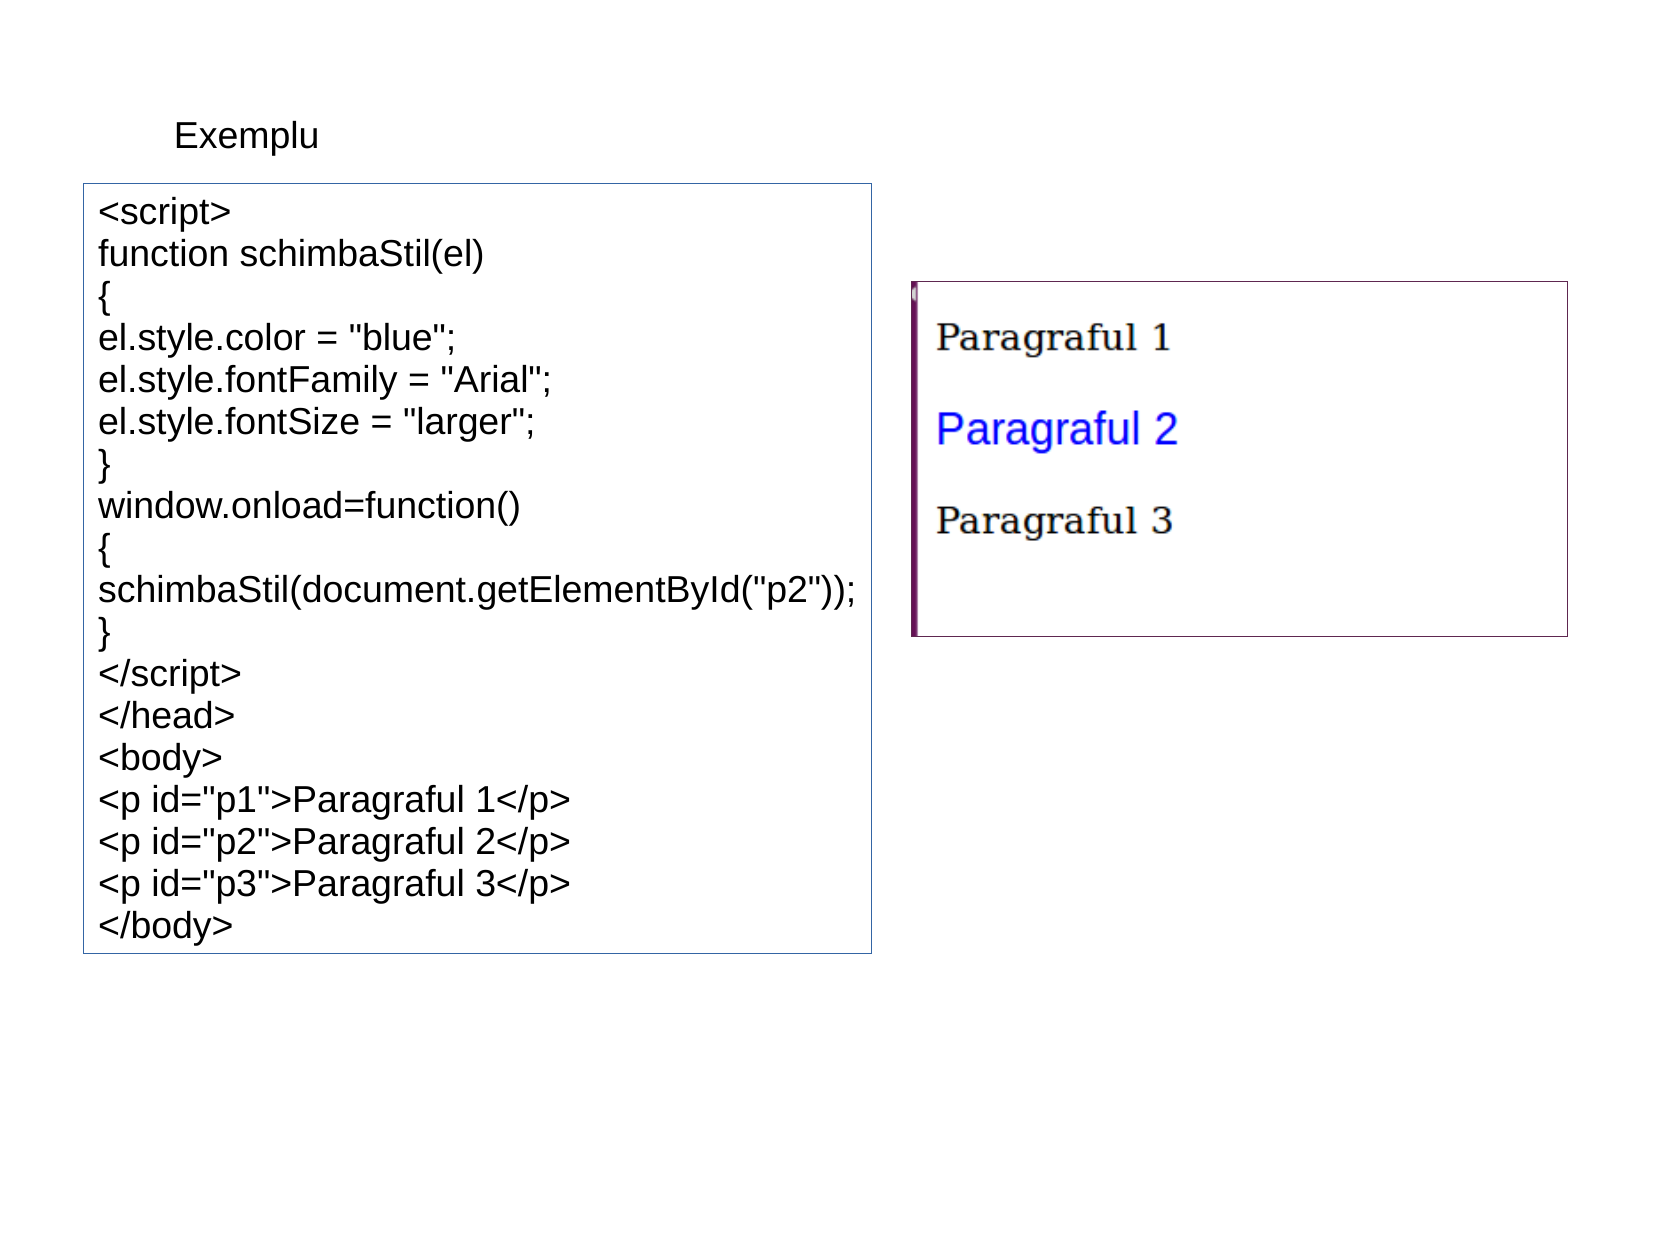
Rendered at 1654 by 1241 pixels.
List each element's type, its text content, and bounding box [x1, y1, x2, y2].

text_box <script> function schimbaStil(el) { el.style.color = "blue"; el.style.fontFamily = "Arial"; el.style.fontSize = "larger"; } window.onload=function() { schimbaStil(document.getElementById("p2")); } </script> </head> <body> <p id="p1">Paragraful 1</p> <p id="p2">Paragraful 2</p> <p id="p3">Paragraful 3</p> </body> [83, 183, 872, 954]
picture [911, 281, 1568, 637]
text_box Exemplu [159, 107, 335, 164]
